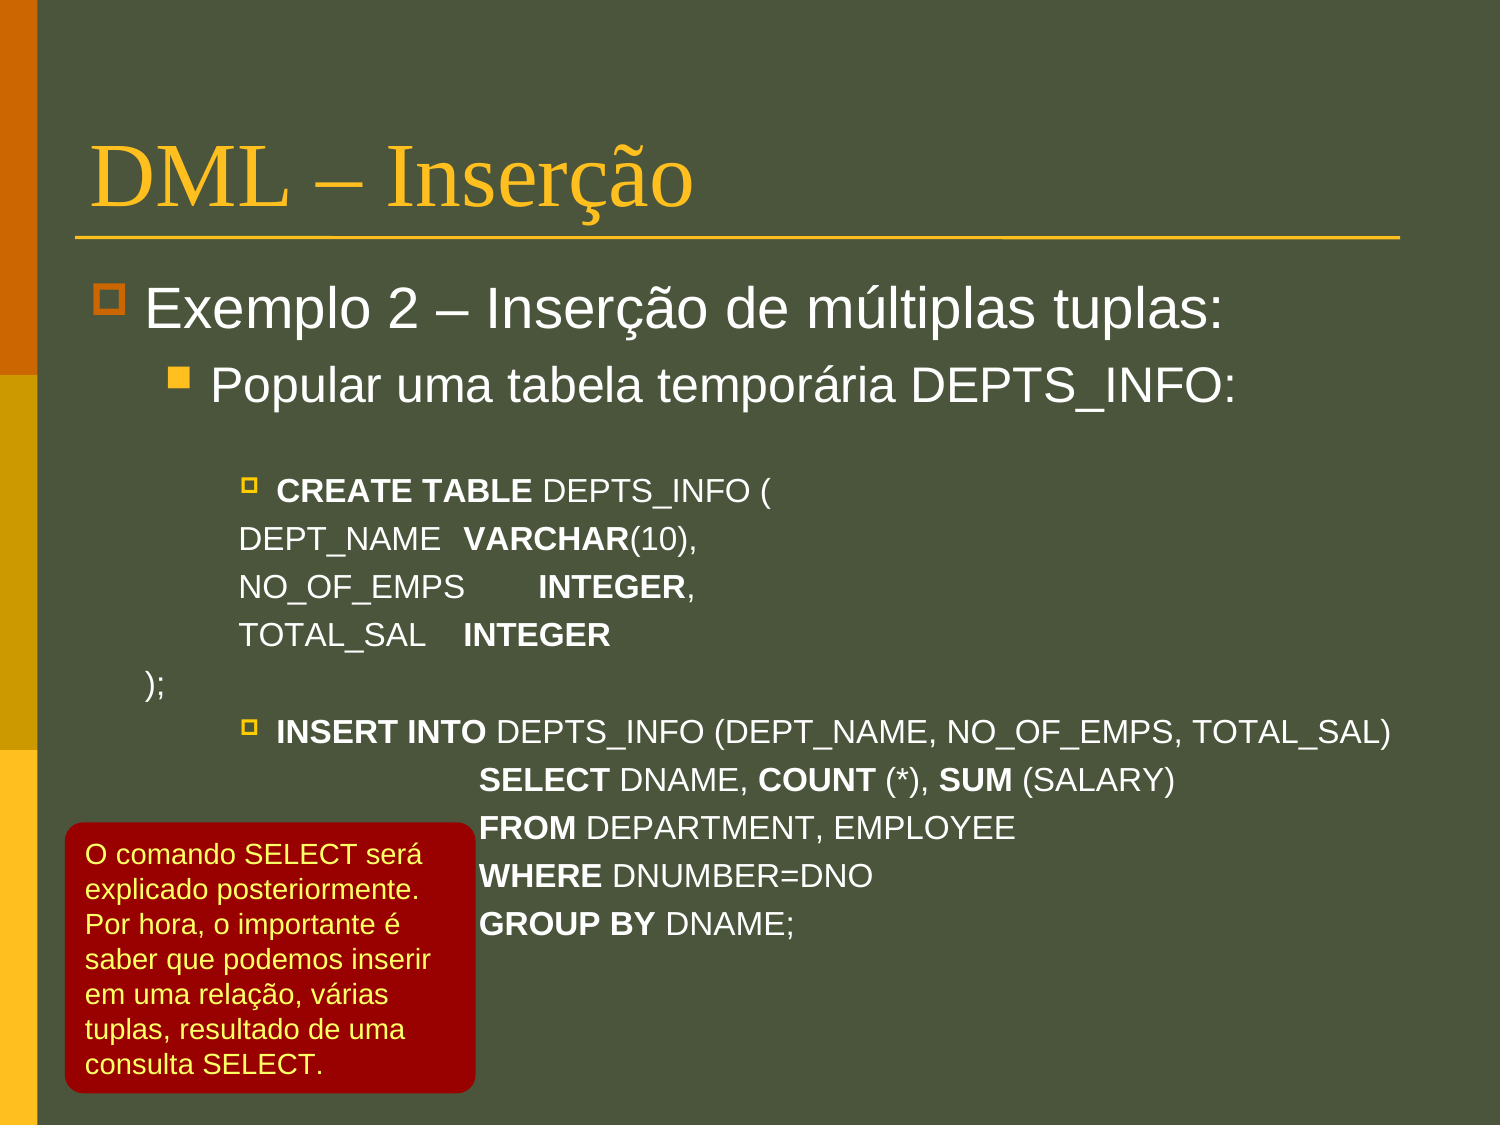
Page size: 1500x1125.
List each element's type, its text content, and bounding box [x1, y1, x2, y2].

list Exemplo 2 – Inserção de múltiplas tuplas: Popular uma tabela temporária DEPTS_INFO: CREATE TABLE DEPTS_INFO ( DEPT_NAME VARCHAR(10), NO_OF_EMPS INTEGER, TOTAL_SAL INTEGER ); INSERT INTO DEPTS_INFO (DEPT_NAME, NO_OF_EMPS, TOTAL_SAL) SELECT DNAME, COUNT (*), SUM (SALARY) FROM DEPARTMENT, EMPLOYEE WHERE DNUMBER=DNO GROUP BY DNAME; [75, 262, 1426, 1006]
title DML – Inserção [75, 45, 1426, 233]
text_box O comando SELECT será explicado posteriormente. Por hora, o importante é saber que podemos inserir em uma relação, várias tuplas, resultado de uma consulta SELECT. [64, 822, 476, 1094]
